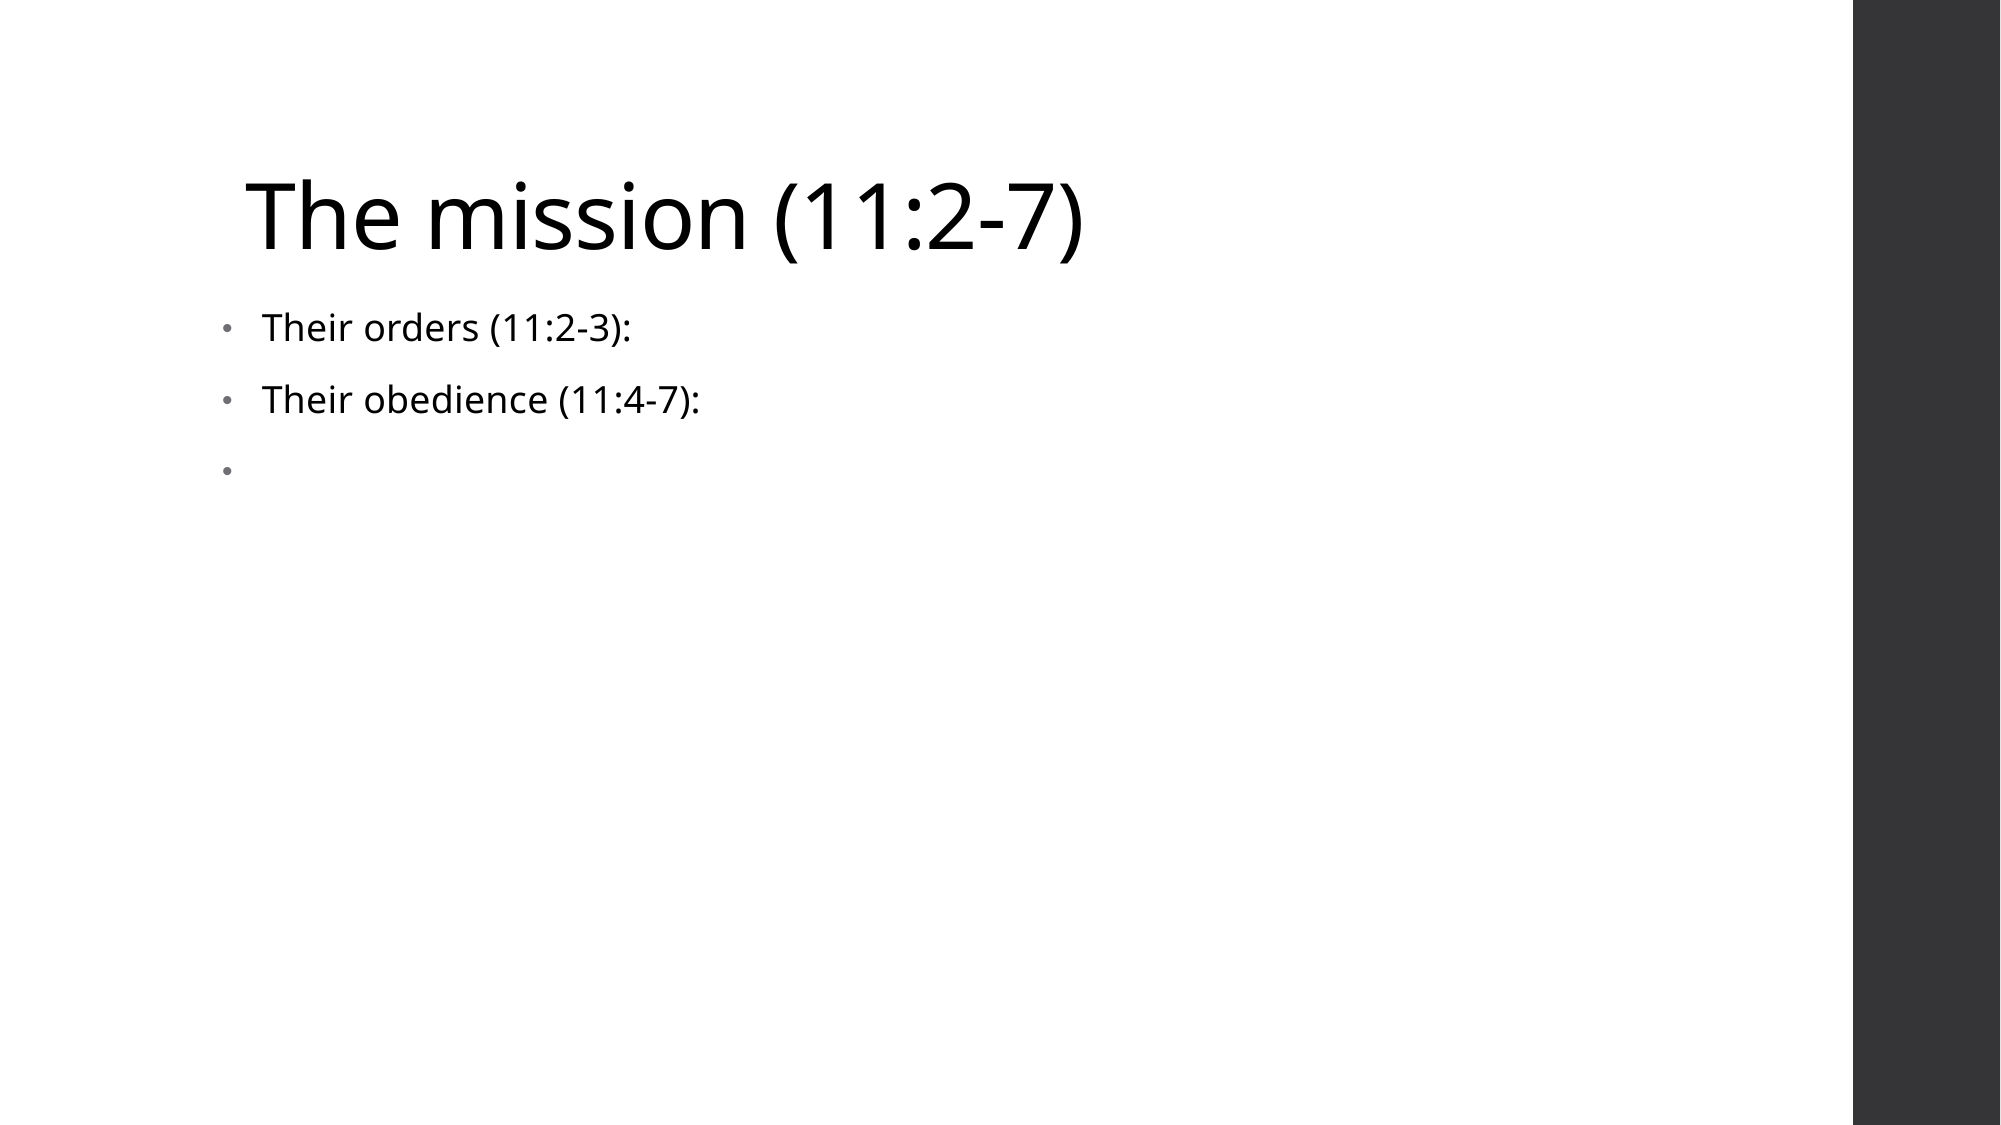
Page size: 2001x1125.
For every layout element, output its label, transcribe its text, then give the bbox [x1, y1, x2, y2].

title The mission (11:2-7) [206, 60, 1797, 278]
list Their orders (11:2-3): Their obedience (11:4-7): [206, 299, 1617, 1014]
